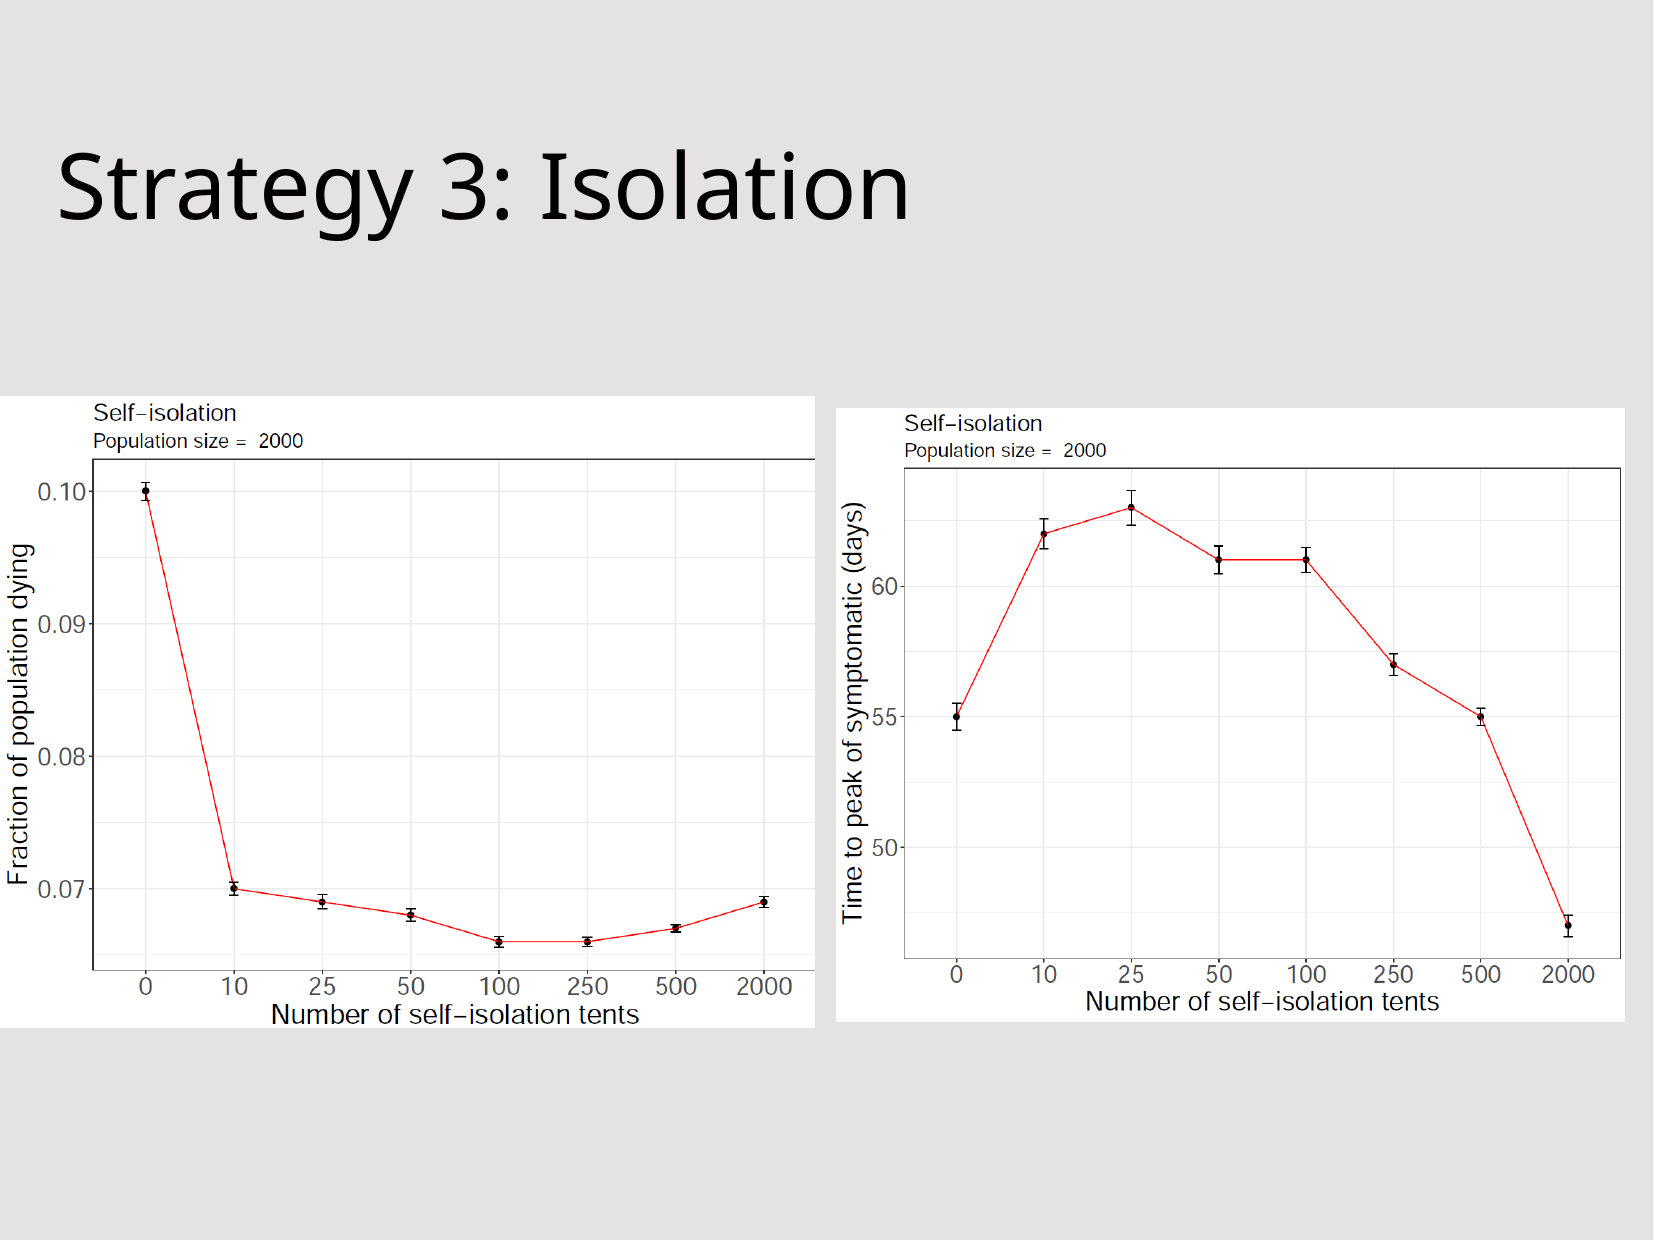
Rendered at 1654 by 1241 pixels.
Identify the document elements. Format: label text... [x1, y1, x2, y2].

picture [0, 396, 815, 1028]
text_box Strategy 3: Isolation [41, 114, 1601, 263]
picture [836, 408, 1625, 1022]
